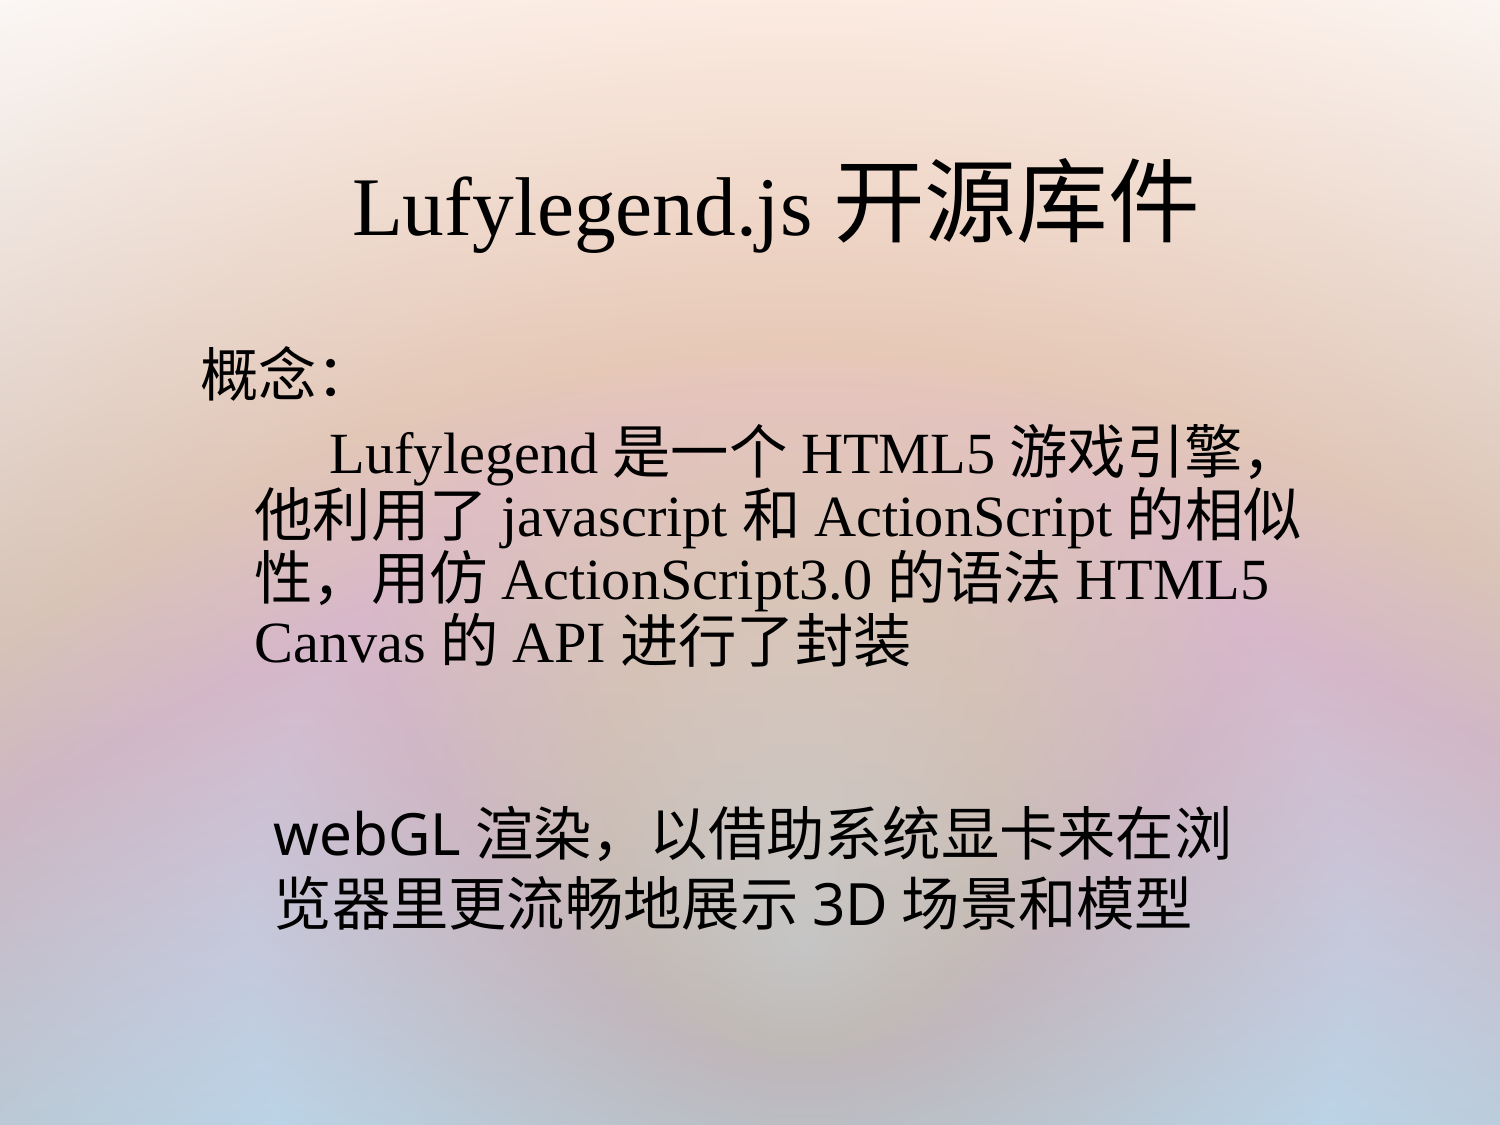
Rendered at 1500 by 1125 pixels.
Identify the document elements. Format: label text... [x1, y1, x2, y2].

picture [0, 0, 1500, 1125]
text_box webGL渲染，以借助系统显卡来在浏览器里更流畅地展示3D场景和模型 [259, 789, 1261, 946]
subtitle 概念： Lufylegend是一个HTML5游戏引擎， 他利用了javascript和ActionScript的相似 性，用仿ActionScript3.0的语法HTML5 Canvas的API进行了封装 [165, 338, 1353, 683]
title Lufylegend.js开源库件 [123, 78, 1399, 320]
